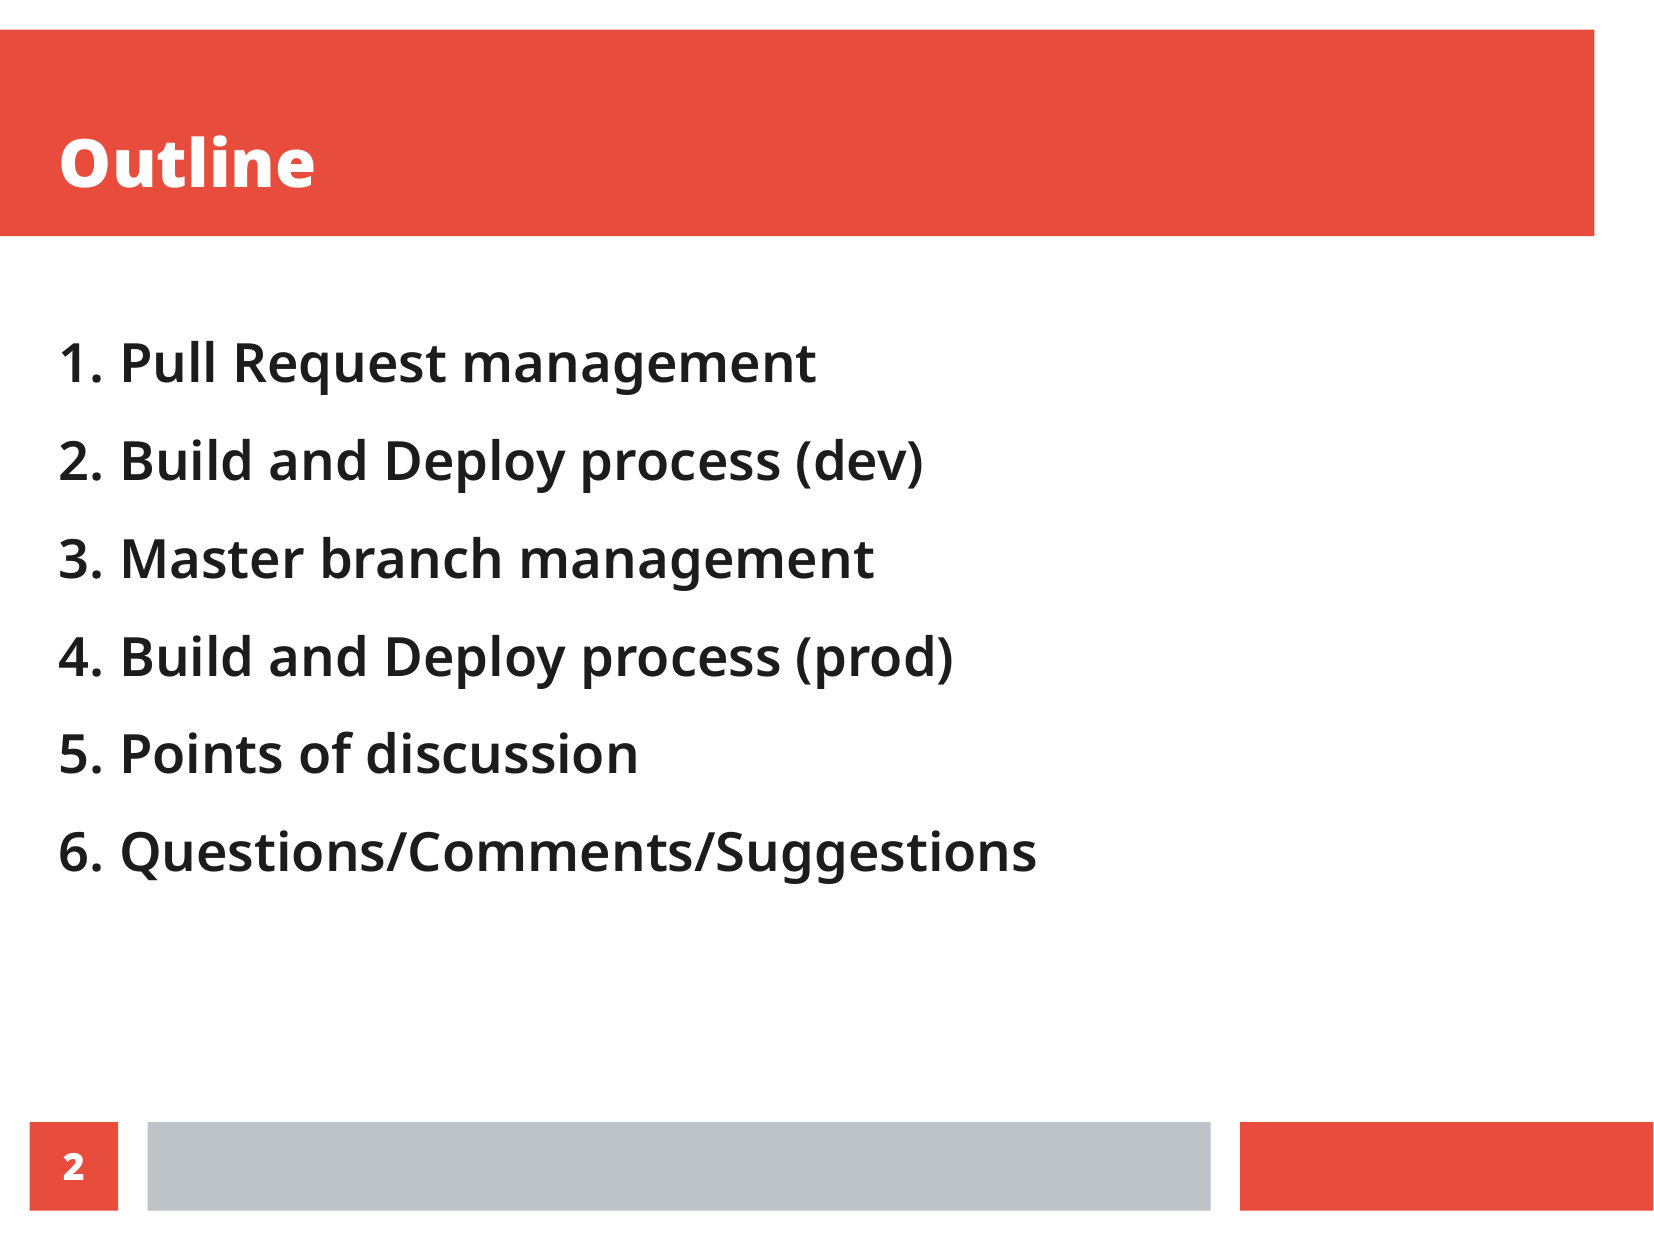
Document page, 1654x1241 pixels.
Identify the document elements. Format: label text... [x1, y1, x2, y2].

title Outline [59, 59, 1595, 207]
list 1. Pull Request management 2. Build and Deploy process (dev) 3. Master branch management 4. Build and Deploy process (prod) 5. Points of discussion 6. Questions/Comments/Suggestions [59, 324, 1565, 1093]
